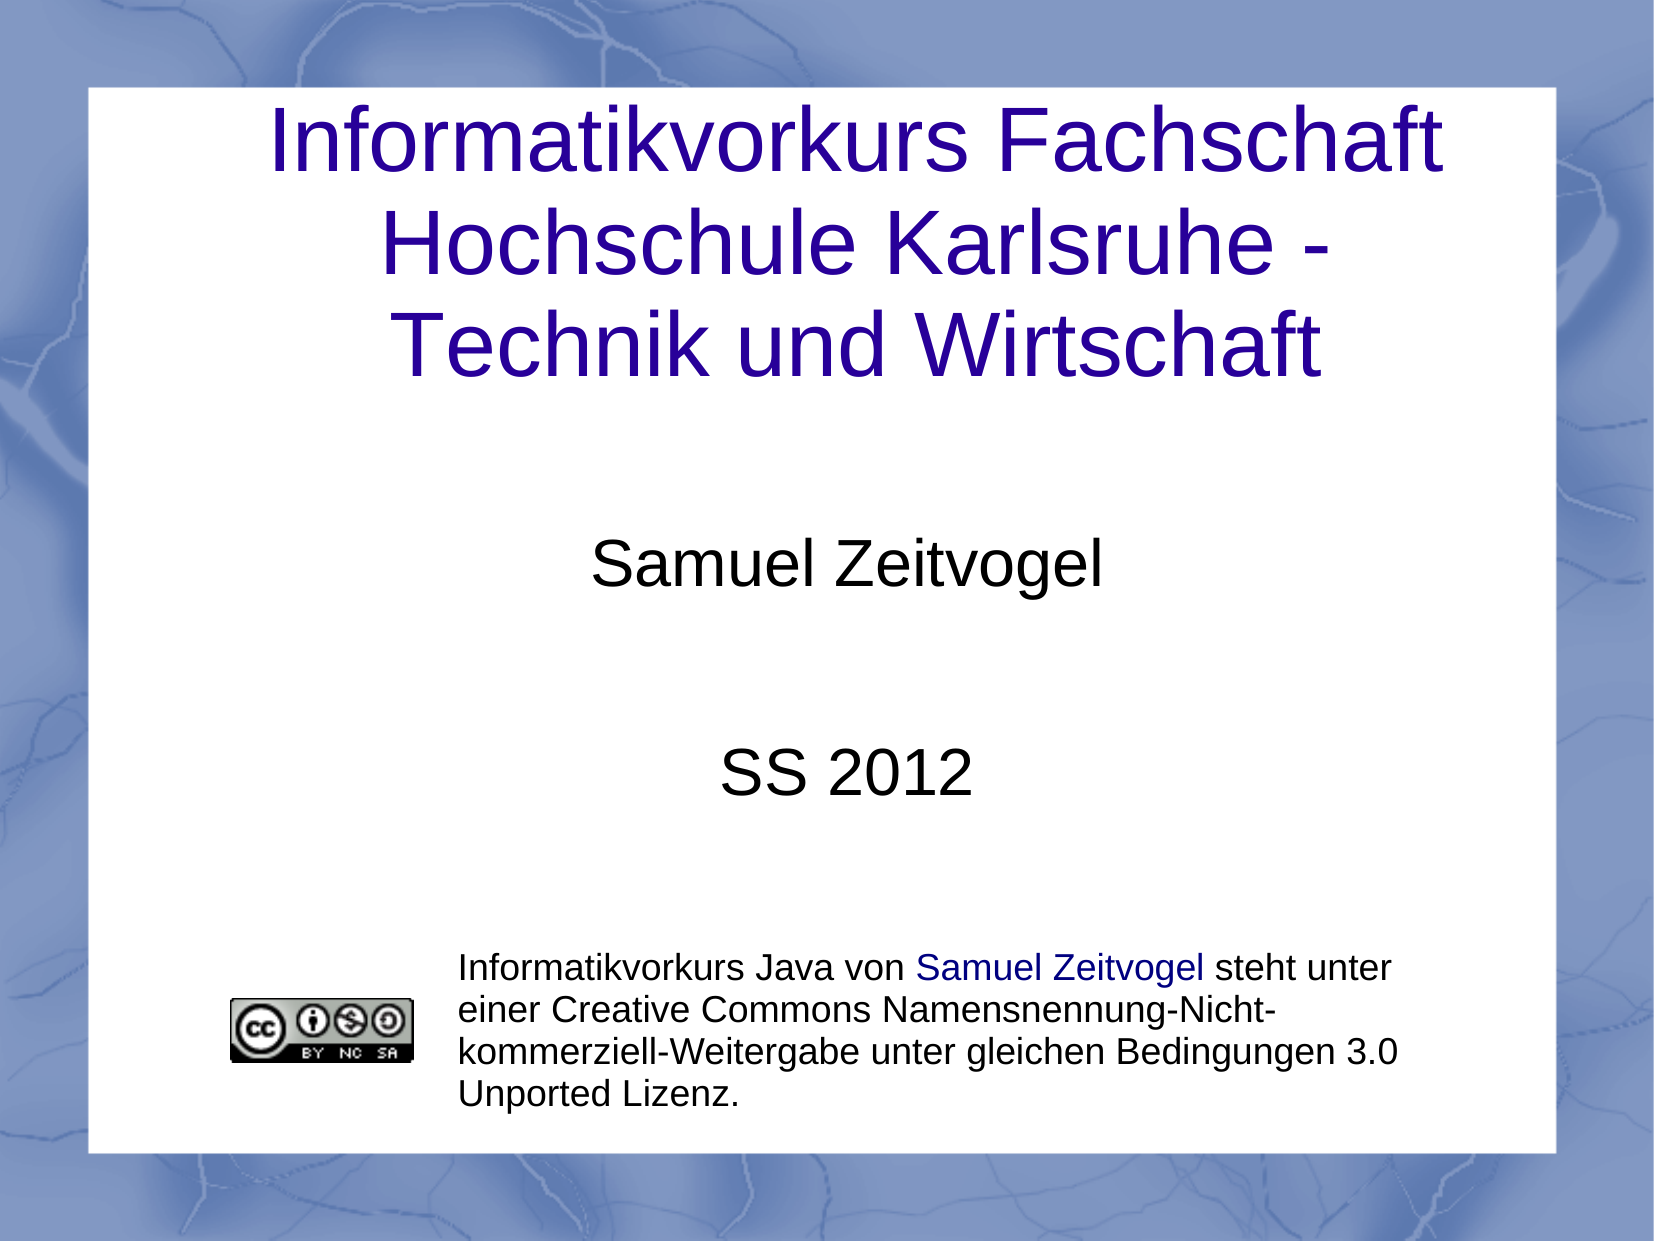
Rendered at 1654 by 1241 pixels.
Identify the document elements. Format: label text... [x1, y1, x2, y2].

text_box Informatikvorkurs Java von Samuel Zeitvogel steht unter einer Creative Commons Namensnennung-Nicht-kommerziell-Weitergabe unter gleichen Bedingungen 3.0 Unported Lizenz. [442, 939, 1477, 1123]
picture [0, 0, 1654, 1241]
title Informatikvorkurs Fachschaft Hochschule Karlsruhe - Technik und Wirtschaft [147, 88, 1565, 397]
list Samuel Zeitvogel SS 2012 [132, 526, 1492, 1196]
